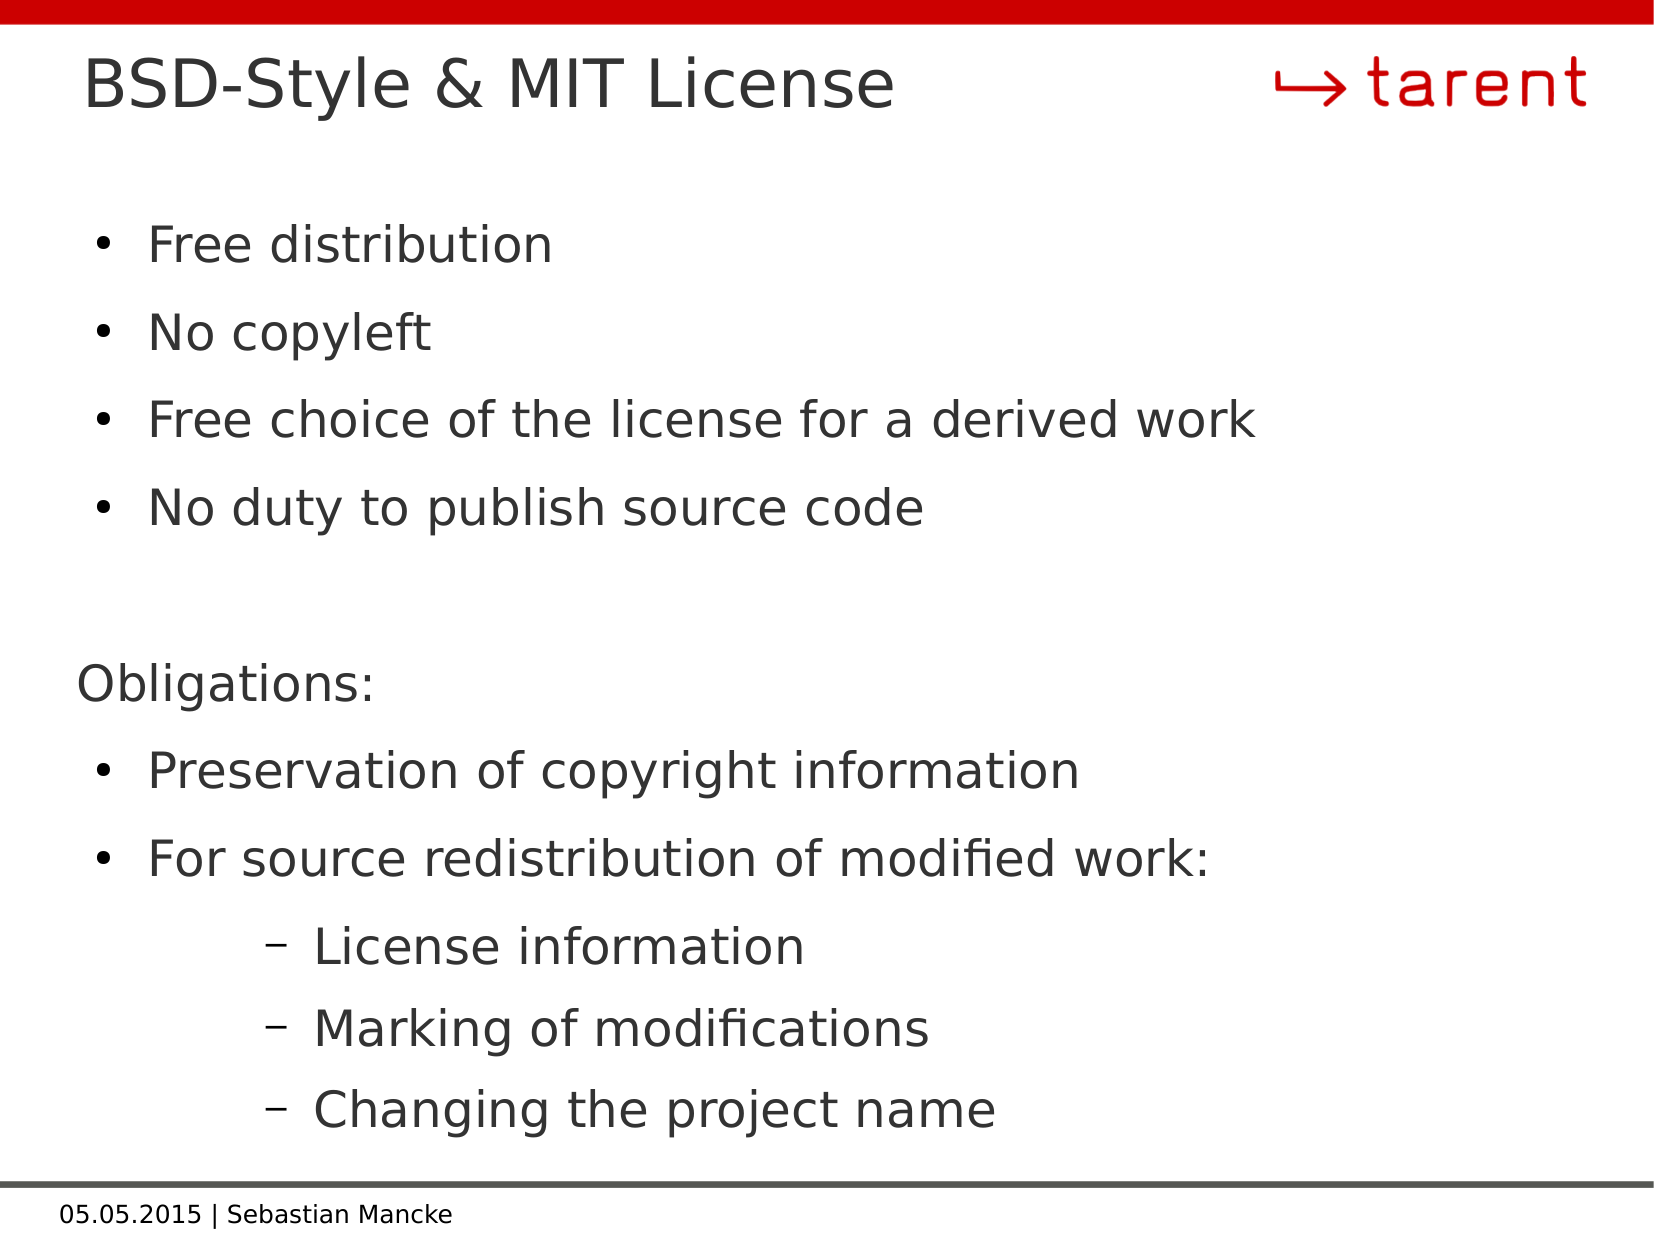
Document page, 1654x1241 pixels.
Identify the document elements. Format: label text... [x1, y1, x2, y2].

picture [0, 1181, 1654, 1188]
title BSD-Style & MIT License [82, 35, 1571, 134]
list Free distribution No copyleft Free choice of the license for a derived work No duty to publish source code Obligations: Preservation of copyright information For source redistribution of modified work: License information Marking of modifications Changing the project name [76, 215, 1565, 1144]
picture [0, 0, 1654, 26]
picture [1571, 51, 1612, 120]
